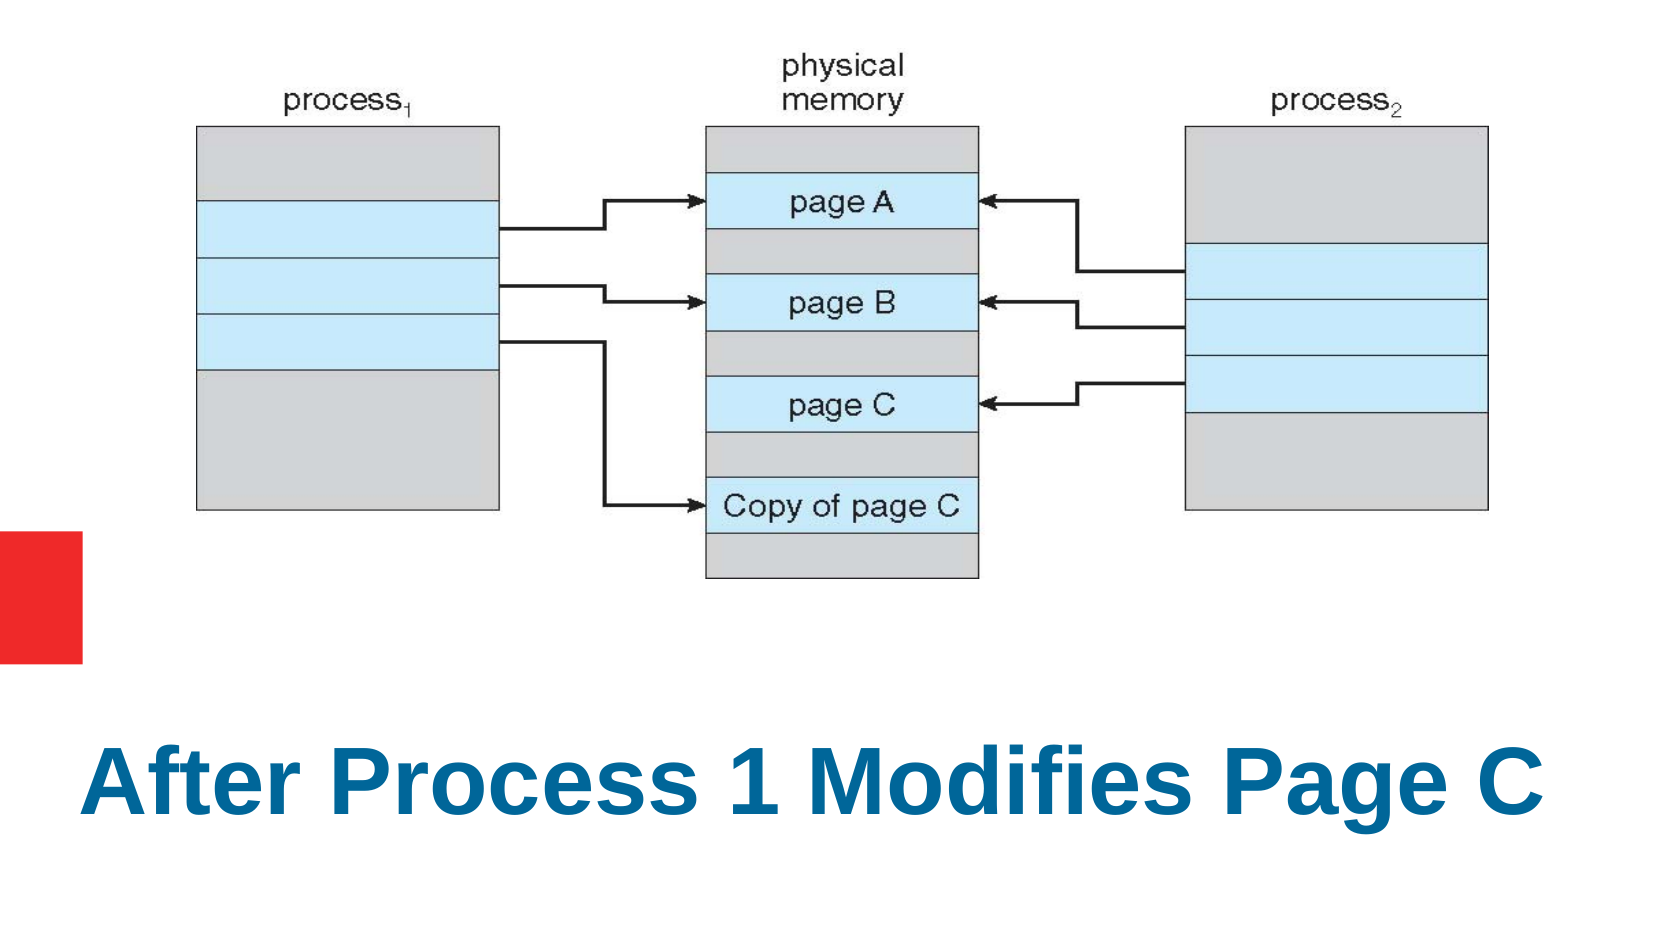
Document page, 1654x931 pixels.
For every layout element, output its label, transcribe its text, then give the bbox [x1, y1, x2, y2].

picture [196, 48, 1489, 579]
text_box After Process 1 Modifies Page C [23, 720, 1602, 843]
